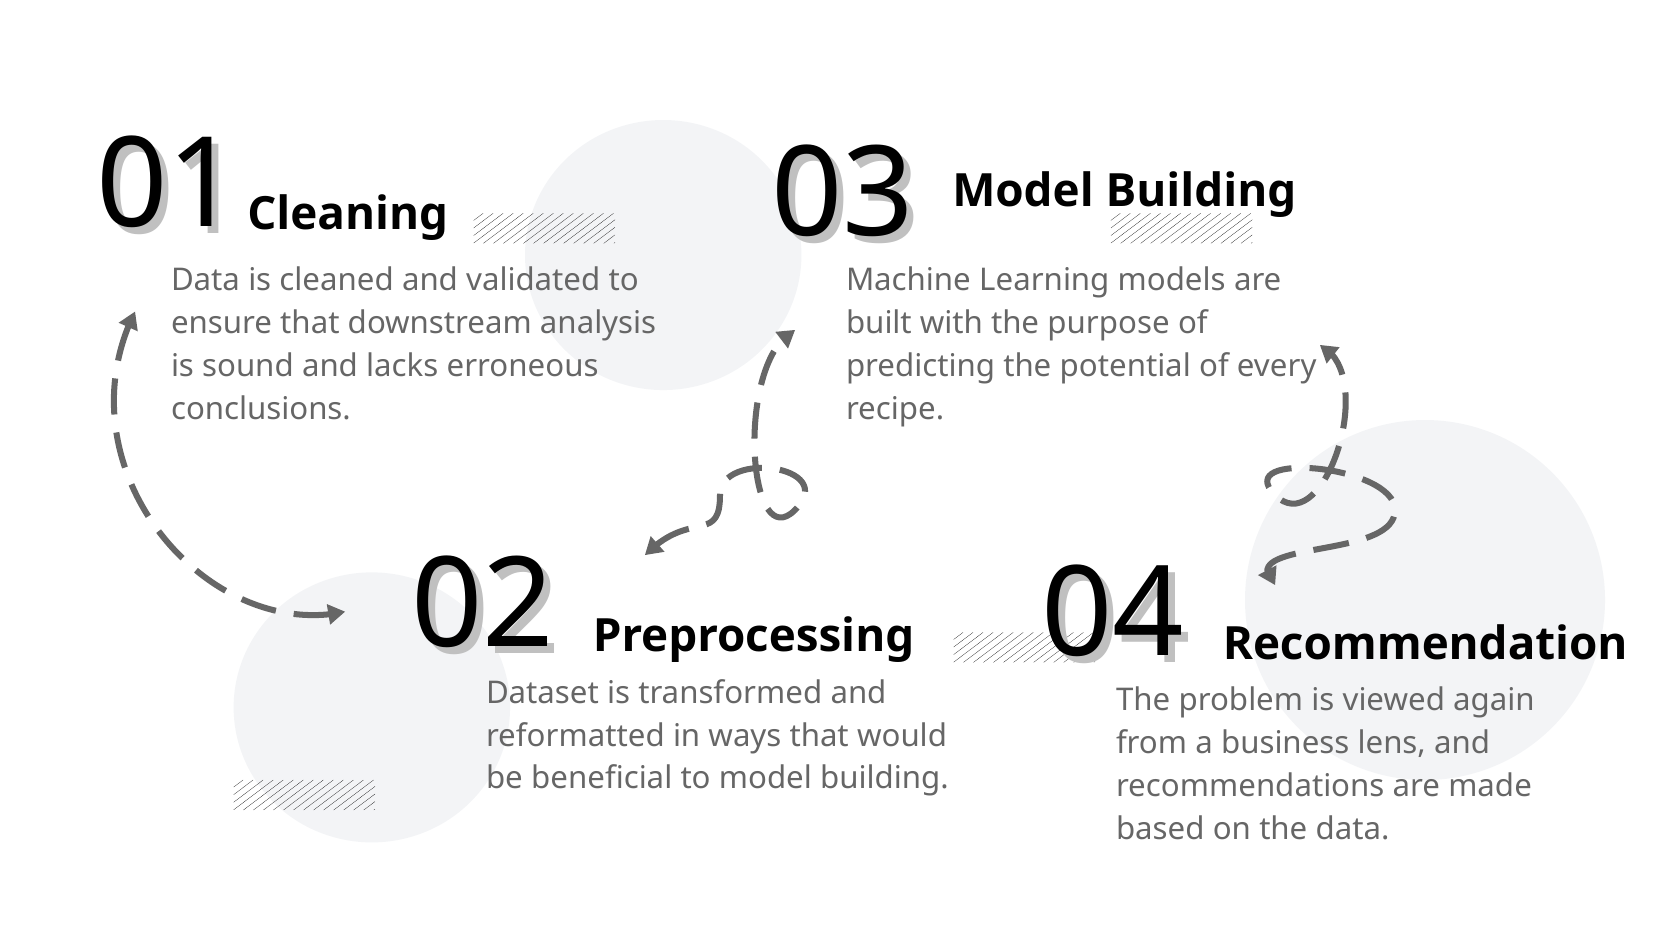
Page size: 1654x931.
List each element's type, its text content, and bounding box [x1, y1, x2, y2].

text_box Data is cleaned and validated to ensure that downstream analysis is sound and lacks erroneous conclusions. [156, 250, 682, 436]
text_box Preprocessing [578, 595, 938, 735]
text_box 02 [396, 505, 577, 691]
text_box 03 [756, 94, 937, 281]
text_box The problem is viewed again from a business lens, and recommendations are made based on the data. [1101, 670, 1627, 856]
text_box Cleaning [262, 172, 488, 251]
text_box Dataset is transformed and reformatted in ways that would be beneficial to model building. [471, 662, 997, 849]
text_box Model Building [937, 150, 1462, 230]
text_box 04 [1026, 514, 1207, 701]
text_box Recommendation [1208, 602, 1651, 743]
text_box Machine Learning models are built with the purpose of predicting the potential of every recipe. [831, 250, 1357, 436]
text_box 01 [81, 85, 262, 271]
